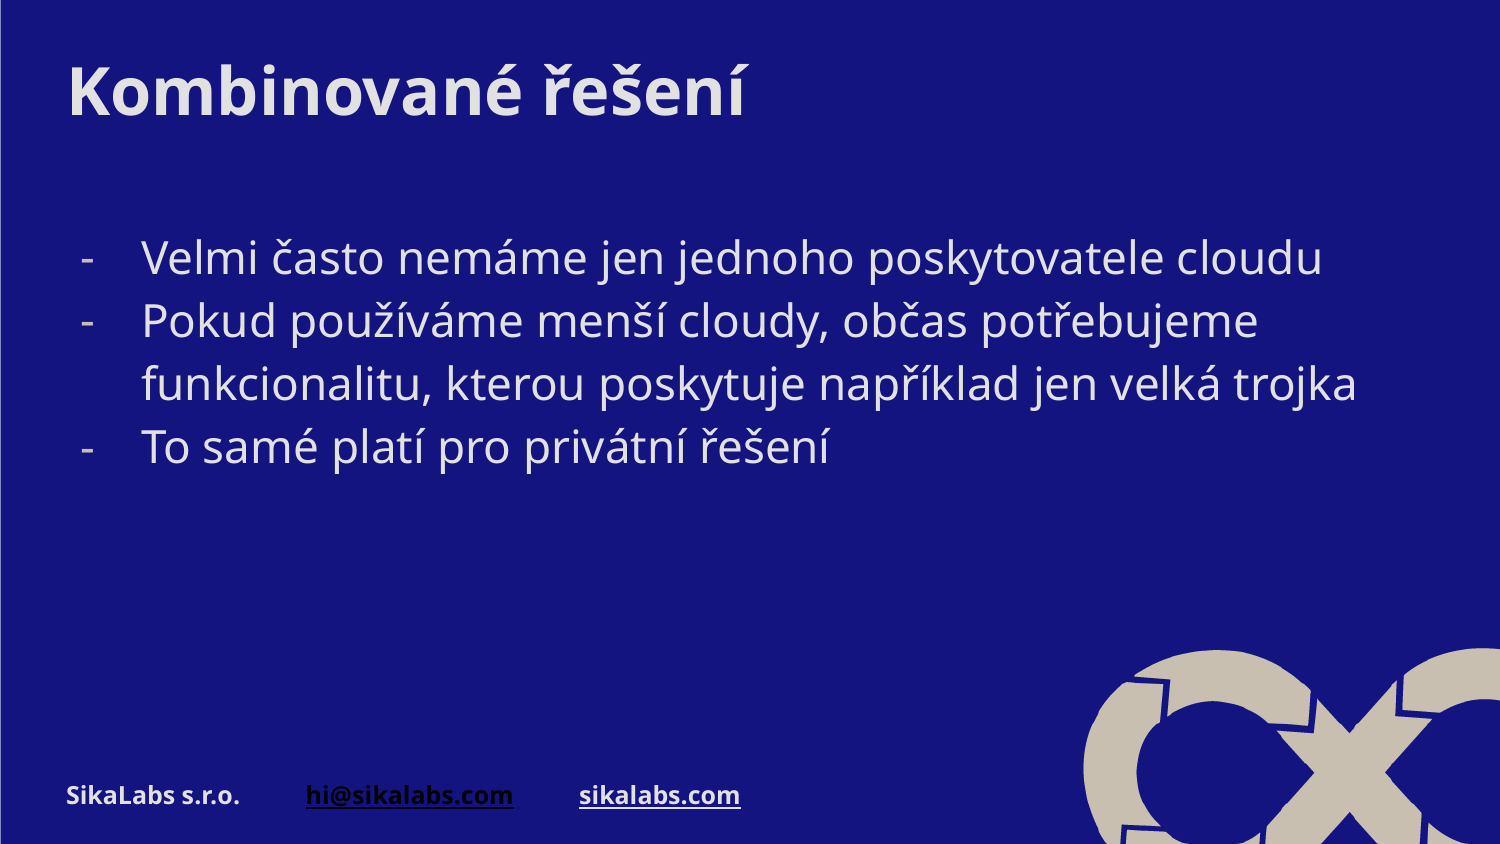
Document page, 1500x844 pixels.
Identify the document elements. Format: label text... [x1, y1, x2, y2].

list Velmi často nemáme jen jednoho poskytovatele cloudu Pokud používáme menší cloudy, občas potřebujeme funkcionalitu, kterou poskytuje například jen velká trojka To samé platí pro privátní řešení [51, 205, 1437, 688]
title Kombinované řešení [51, 33, 1449, 128]
picture [0, 0, 1500, 844]
